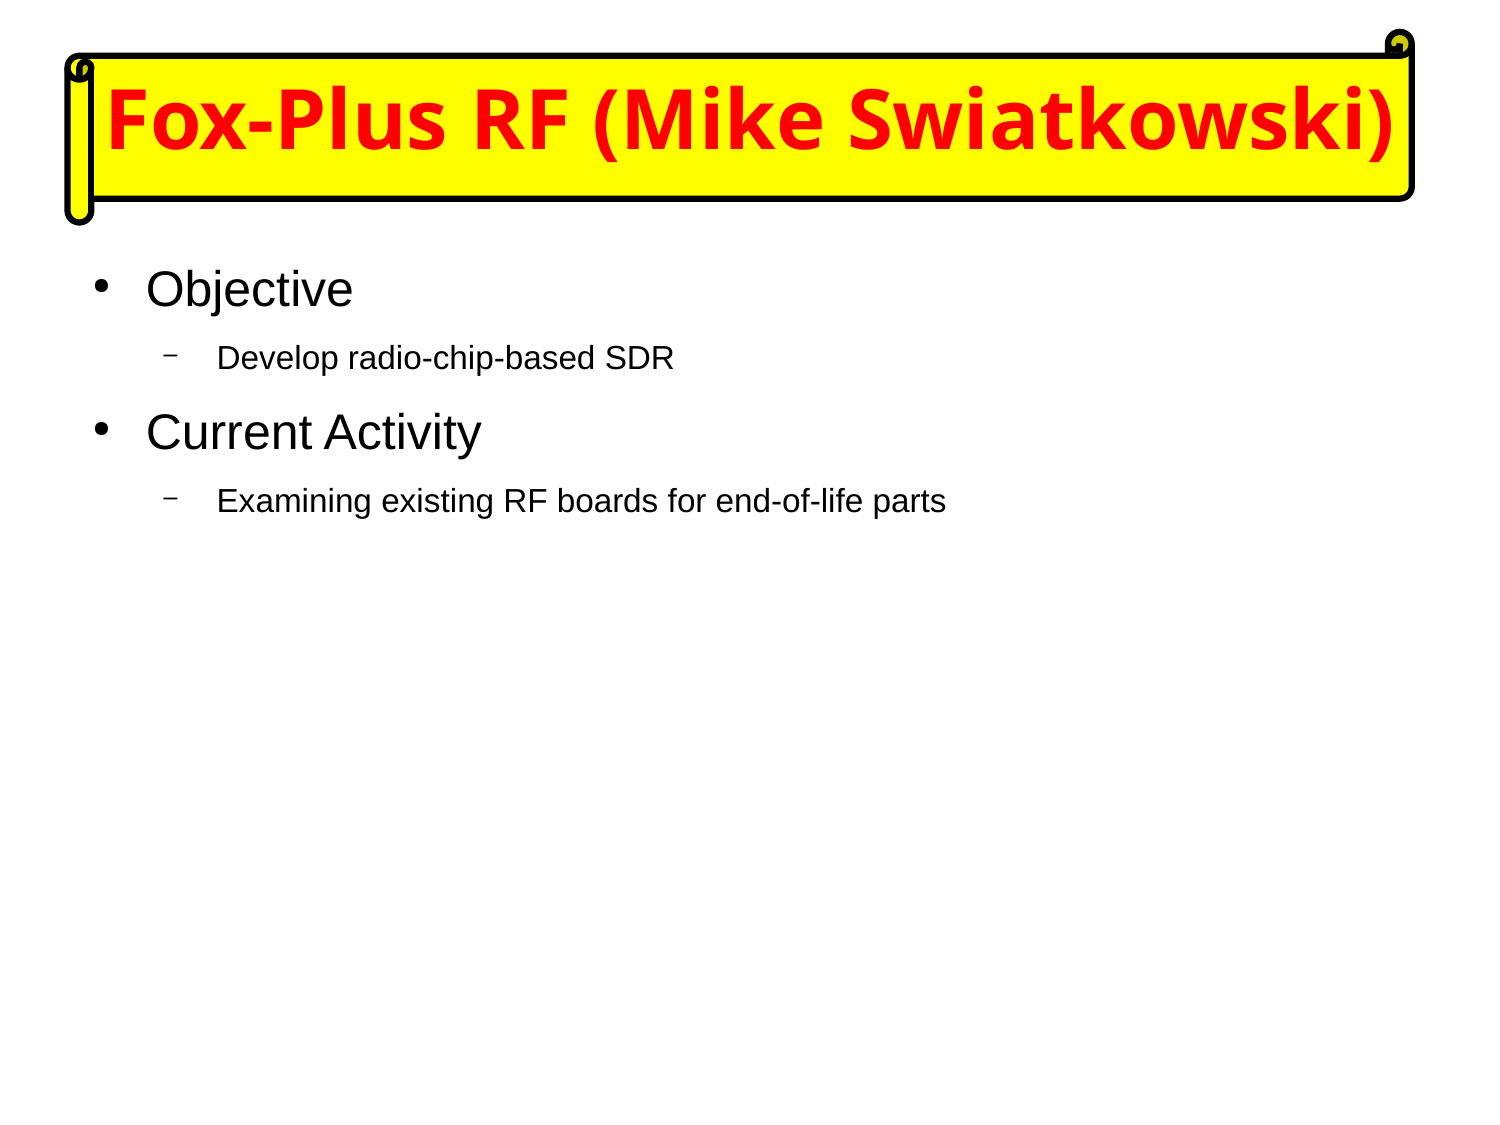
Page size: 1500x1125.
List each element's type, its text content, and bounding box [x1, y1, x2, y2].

text_box [67, 174, 1412, 223]
list Objective Develop radio-chip-based SDR Current Activity Examining existing RF boards for end-of-life parts [75, 263, 1425, 916]
text_box Fox-Plus RF (Mike Swiatkowski) [0, 58, 1500, 174]
text_box [72, 31, 1412, 58]
